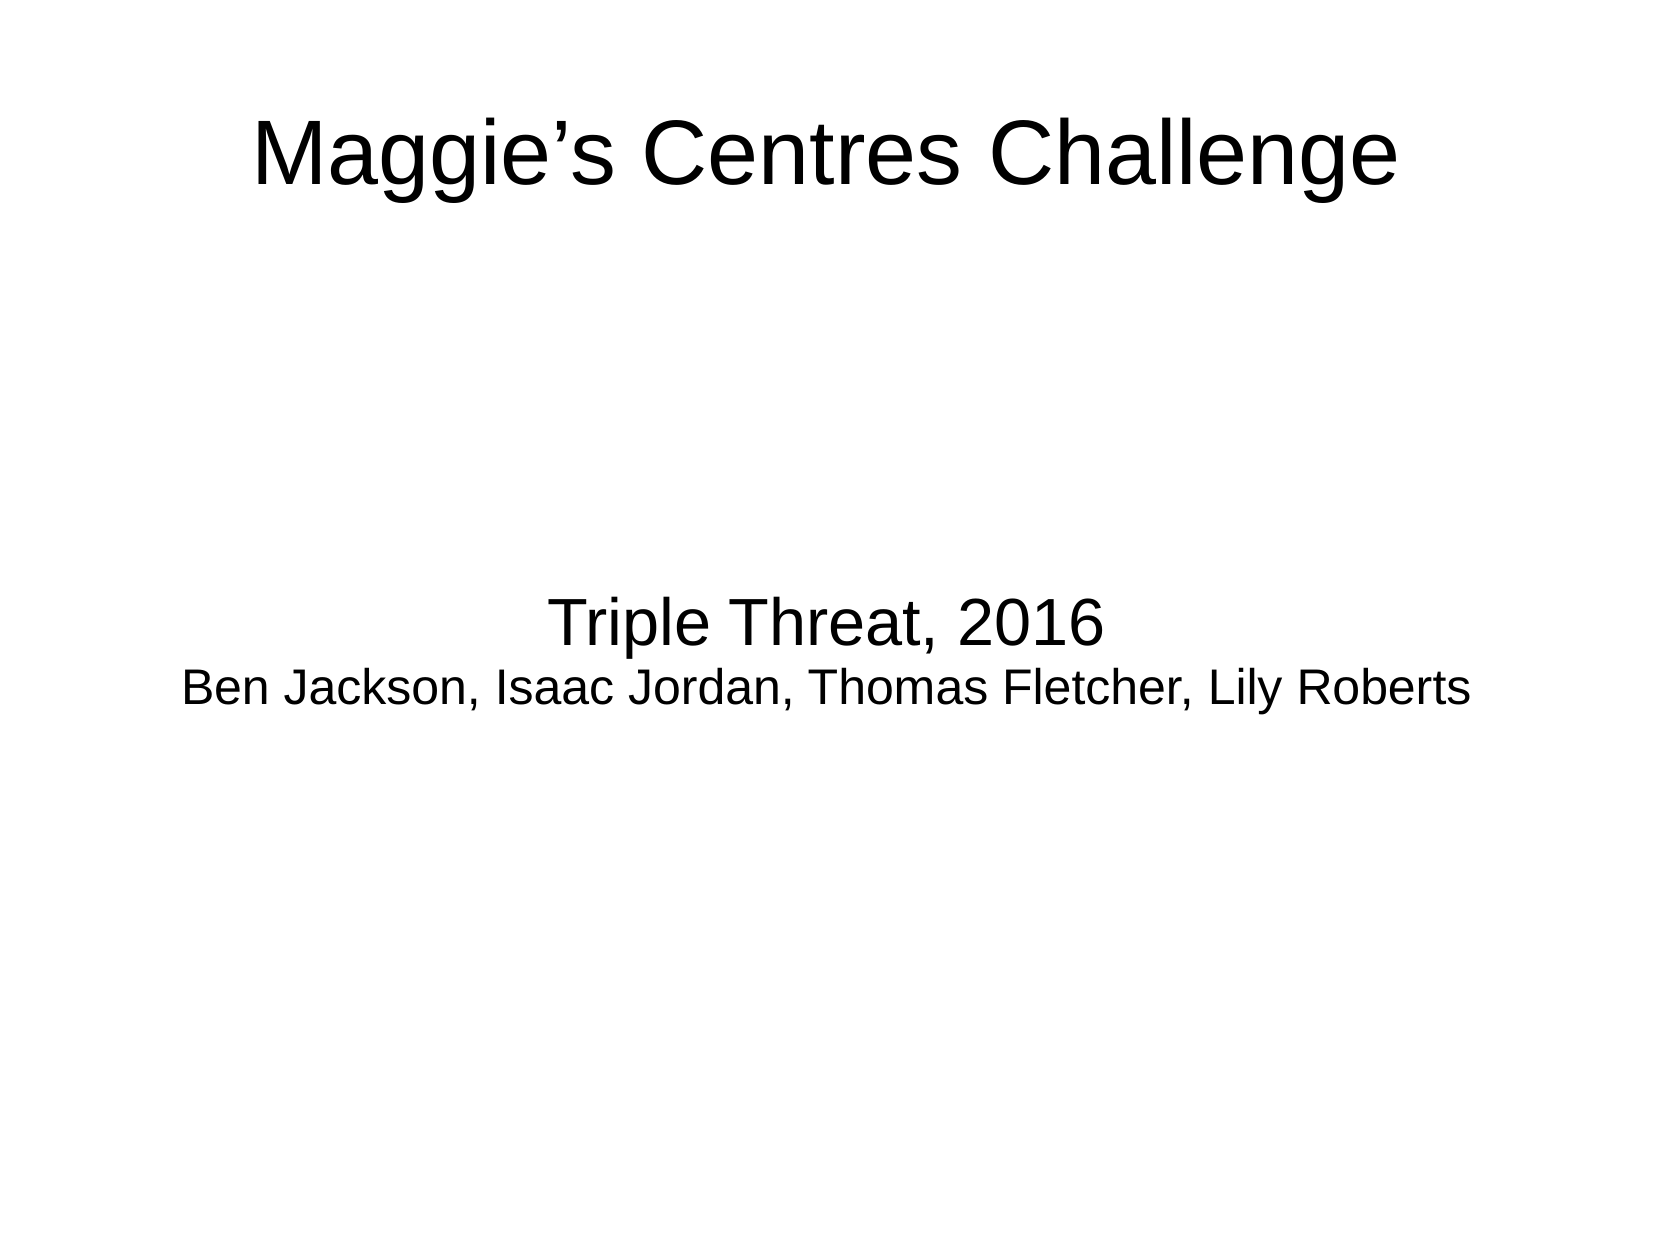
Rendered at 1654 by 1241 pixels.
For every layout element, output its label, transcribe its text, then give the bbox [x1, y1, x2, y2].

subtitle Triple Threat, 2016 Ben Jackson, Isaac Jordan, Thomas Fletcher, Lily Roberts [82, 290, 1571, 1010]
title Maggie’s Centres Challenge [82, 49, 1571, 257]
